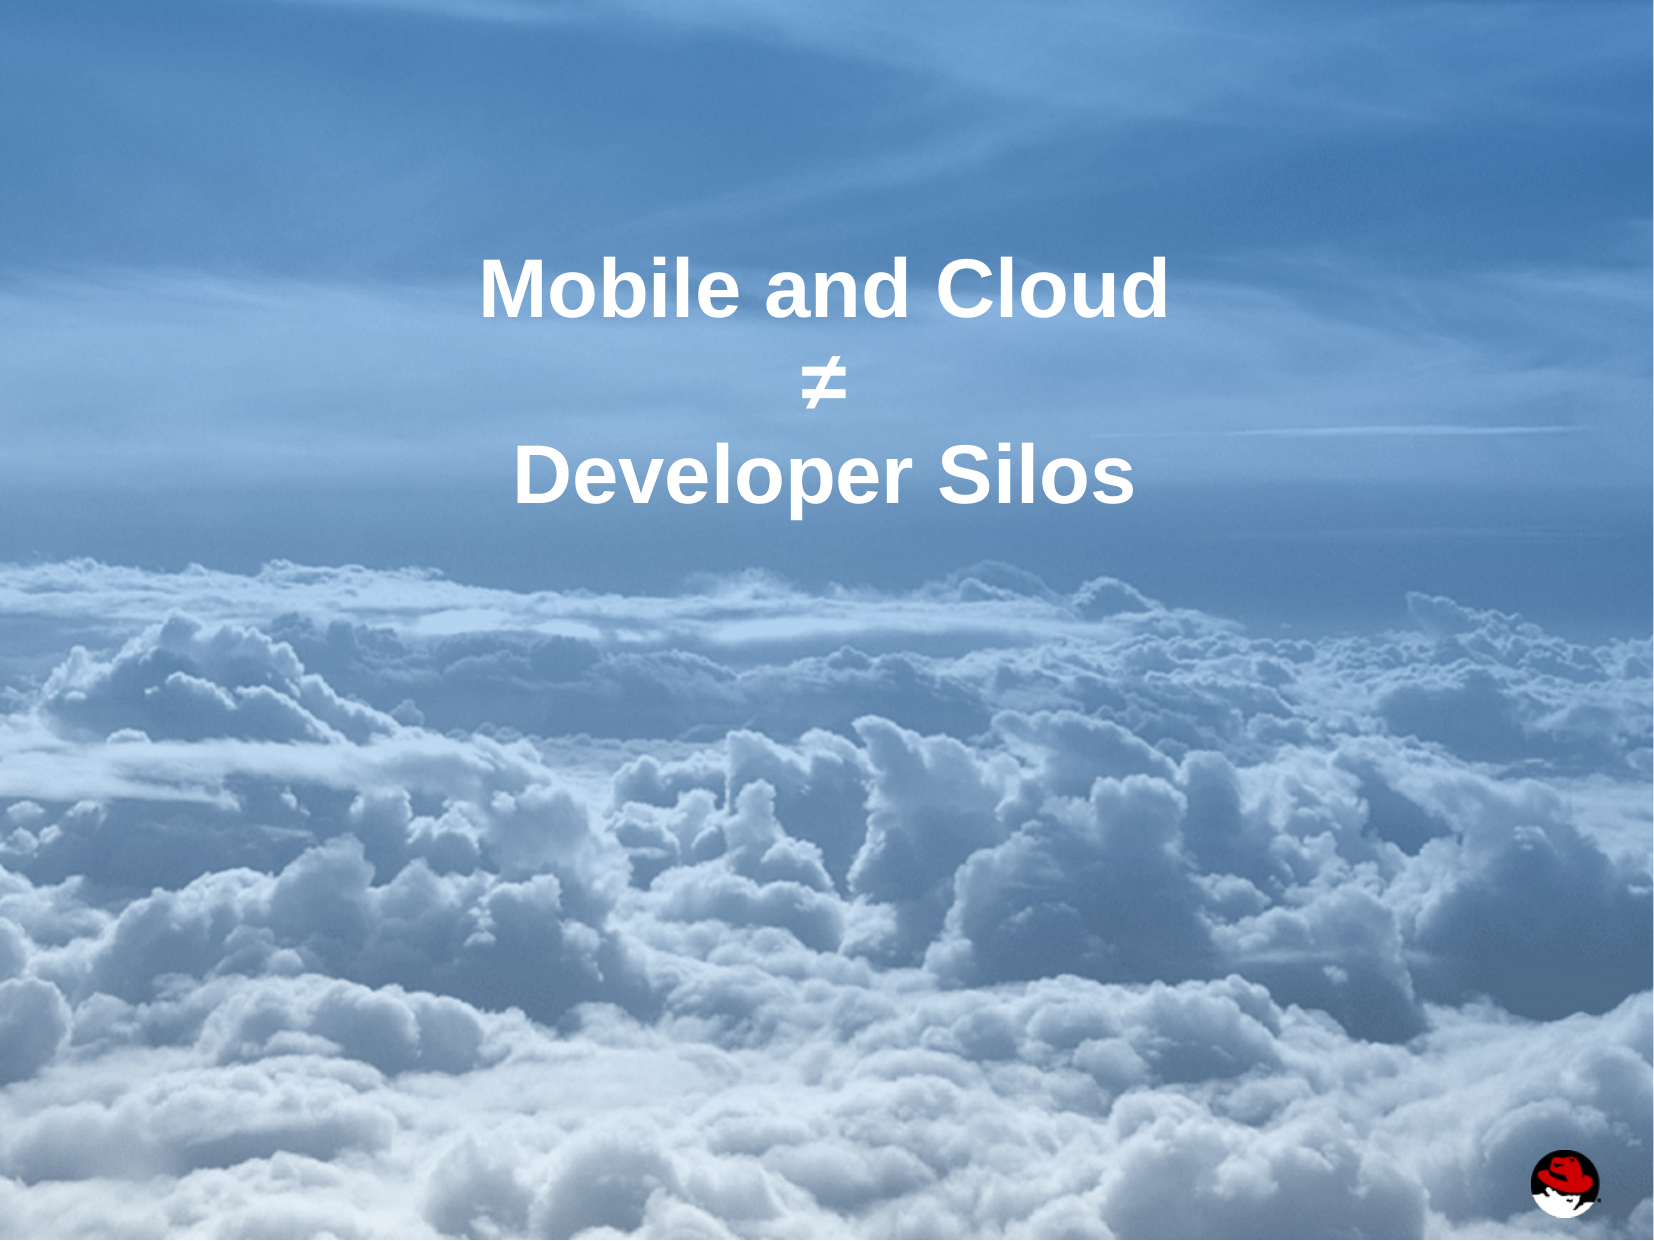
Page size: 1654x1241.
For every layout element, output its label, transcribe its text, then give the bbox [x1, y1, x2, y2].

picture [0, 0, 1654, 1241]
text_box Mobile and Cloud ≠ Developer Silos [112, 235, 1538, 601]
